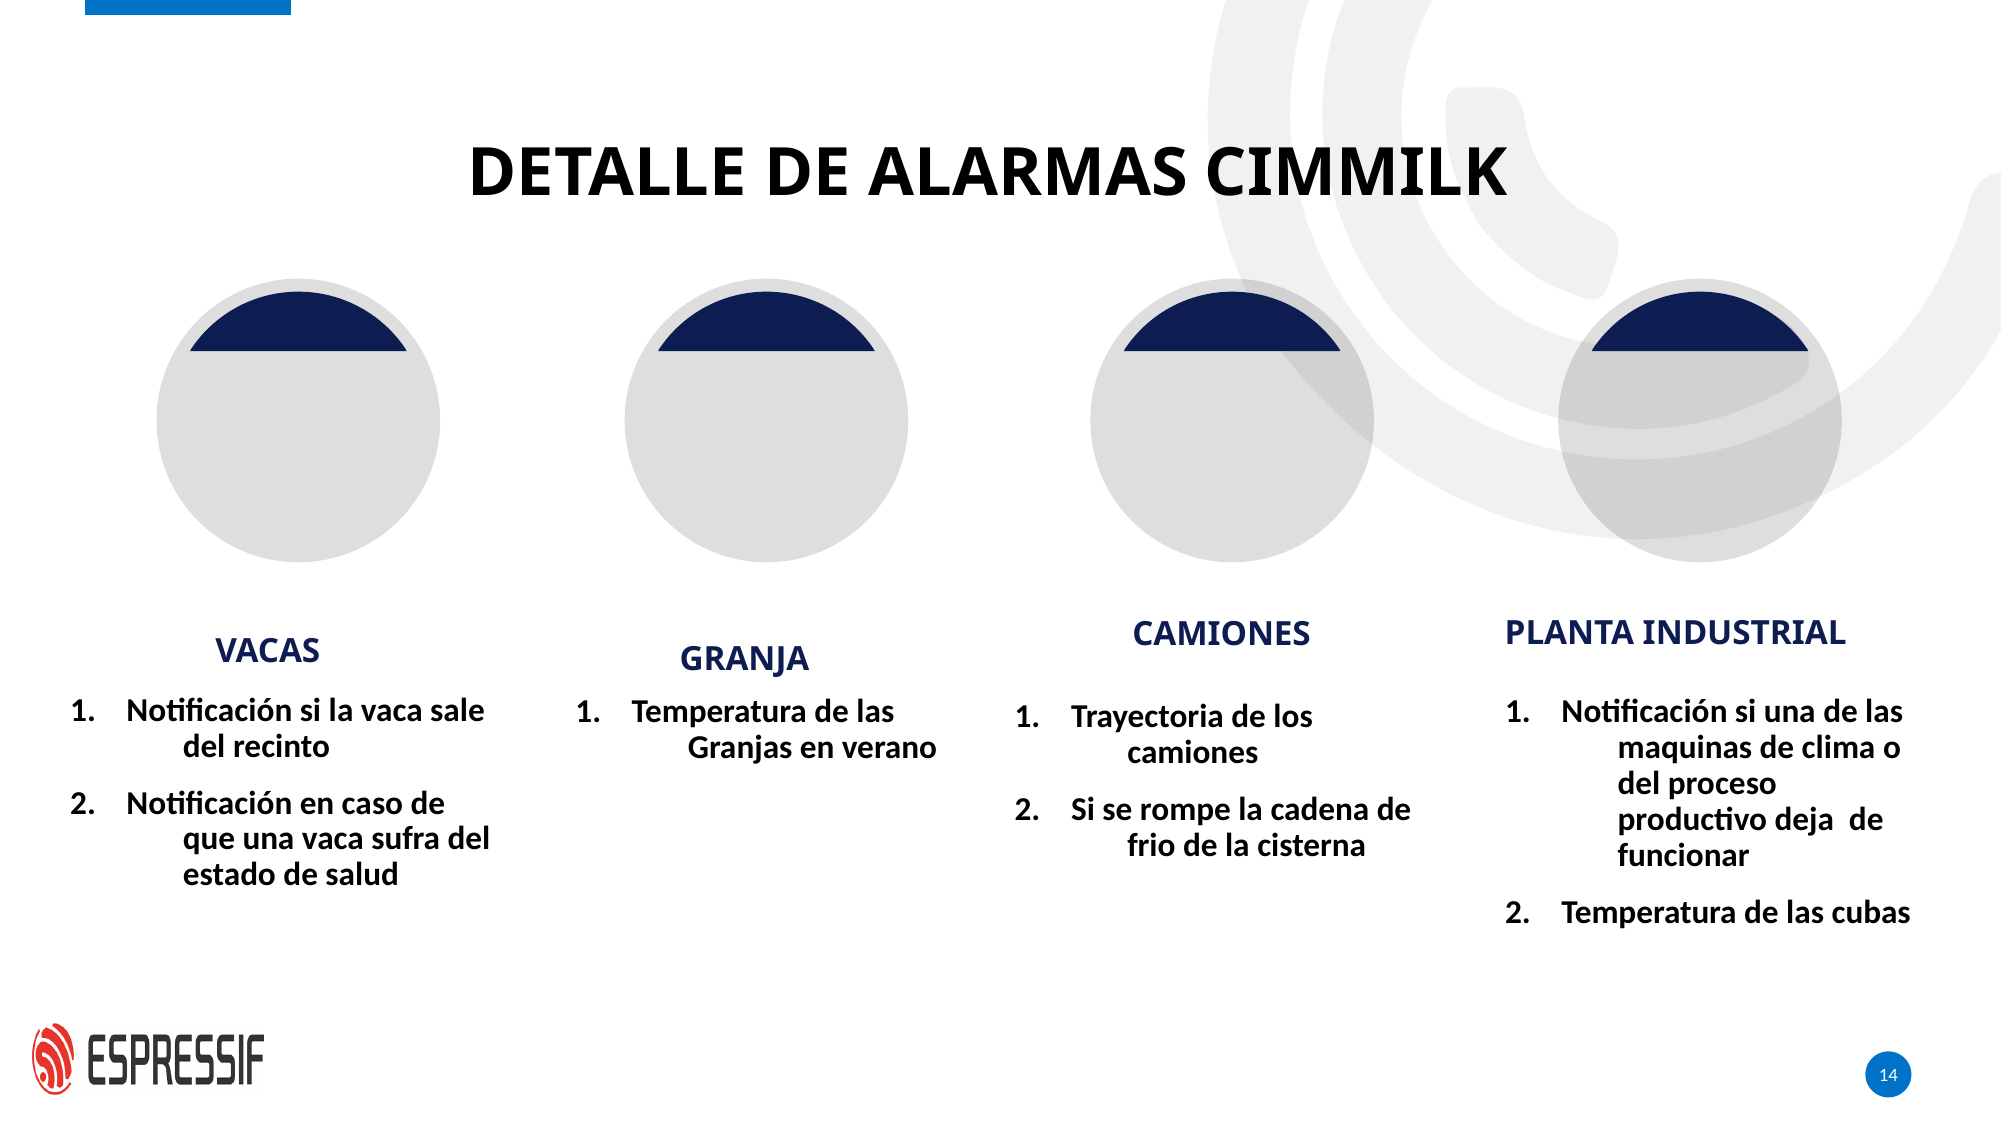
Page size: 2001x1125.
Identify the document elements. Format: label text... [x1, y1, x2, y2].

title Detalle de alarmas cimmilk [467, 50, 2000, 210]
text_box Temperatura de las Granjas en verano [575, 694, 1000, 982]
picture [1576, 311, 1812, 546]
text_box Notificación si una de las maquinas de clima o del proceso productivo deja de funcionar Temperatura de las cubas [1505, 694, 1930, 982]
picture [188, 311, 424, 546]
picture [1454, 78, 1637, 261]
picture [32, 1023, 264, 1095]
text_box Trayectoria de los camiones Si se rompe la cadena de frio de la cisterna [1014, 699, 1440, 987]
list Granja [523, 618, 949, 701]
picture [1124, 323, 1360, 559]
list Vacas [59, 611, 485, 693]
picture [646, 320, 881, 555]
list Notificación si la vaca sale del recinto Notificación en caso de que una vaca sufra del estado de salud [70, 692, 495, 980]
list Camiones [999, 593, 1425, 676]
text_box [1864, 1059, 1913, 1090]
list Planta industrial [1463, 593, 1889, 675]
